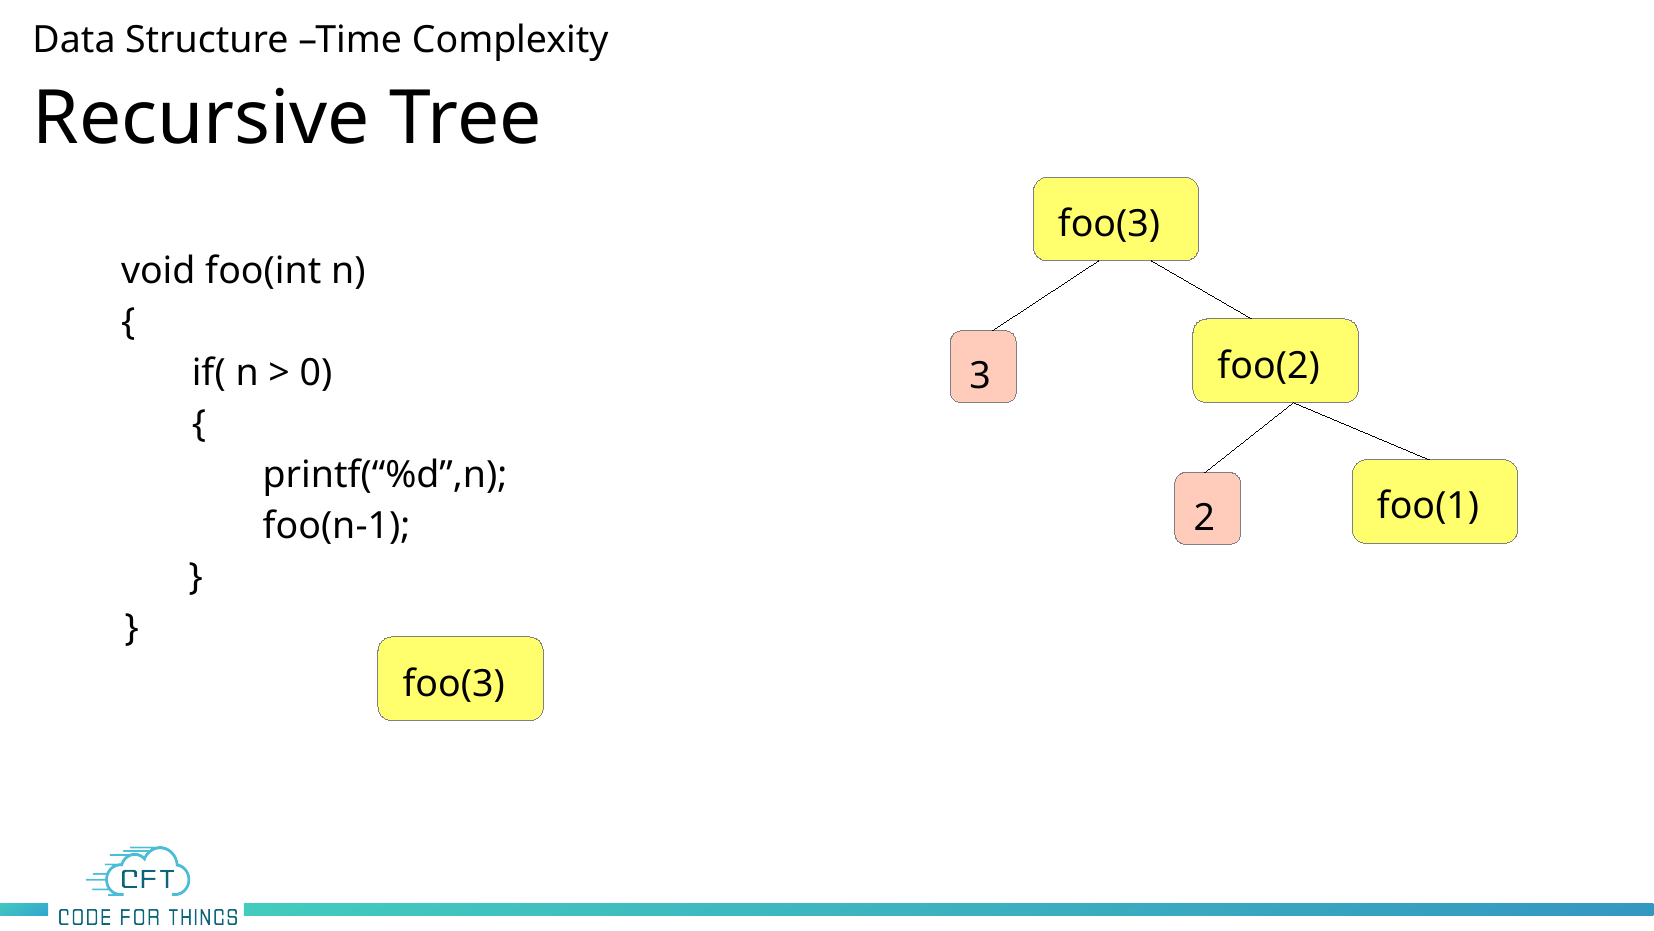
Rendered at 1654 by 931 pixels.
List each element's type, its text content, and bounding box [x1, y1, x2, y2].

picture [59, 846, 237, 925]
text_box [1352, 531, 1518, 544]
text_box [1174, 472, 1241, 482]
text_box [1193, 390, 1359, 403]
text_box foo(3) [377, 648, 567, 708]
text_box 3 [944, 340, 1022, 400]
text_box [1033, 249, 1199, 261]
title Data Structure –Time Complexity Recursive Tree [32, 12, 1184, 166]
text_box [950, 330, 1016, 340]
text_box [1352, 459, 1518, 471]
text_box void foo(int n) { if( n > 0) { printf(“%d”,n); foo(n-1); } } [70, 236, 603, 600]
text_box [378, 708, 544, 721]
text_box foo(3) [1033, 188, 1223, 249]
text_box [1193, 318, 1358, 330]
text_box [1177, 541, 1238, 545]
text_box 2 [1169, 482, 1247, 541]
text_box foo(2) [1192, 330, 1382, 390]
text_box foo(1) [1352, 471, 1518, 531]
text_box [378, 636, 543, 648]
text_box [1033, 177, 1199, 188]
